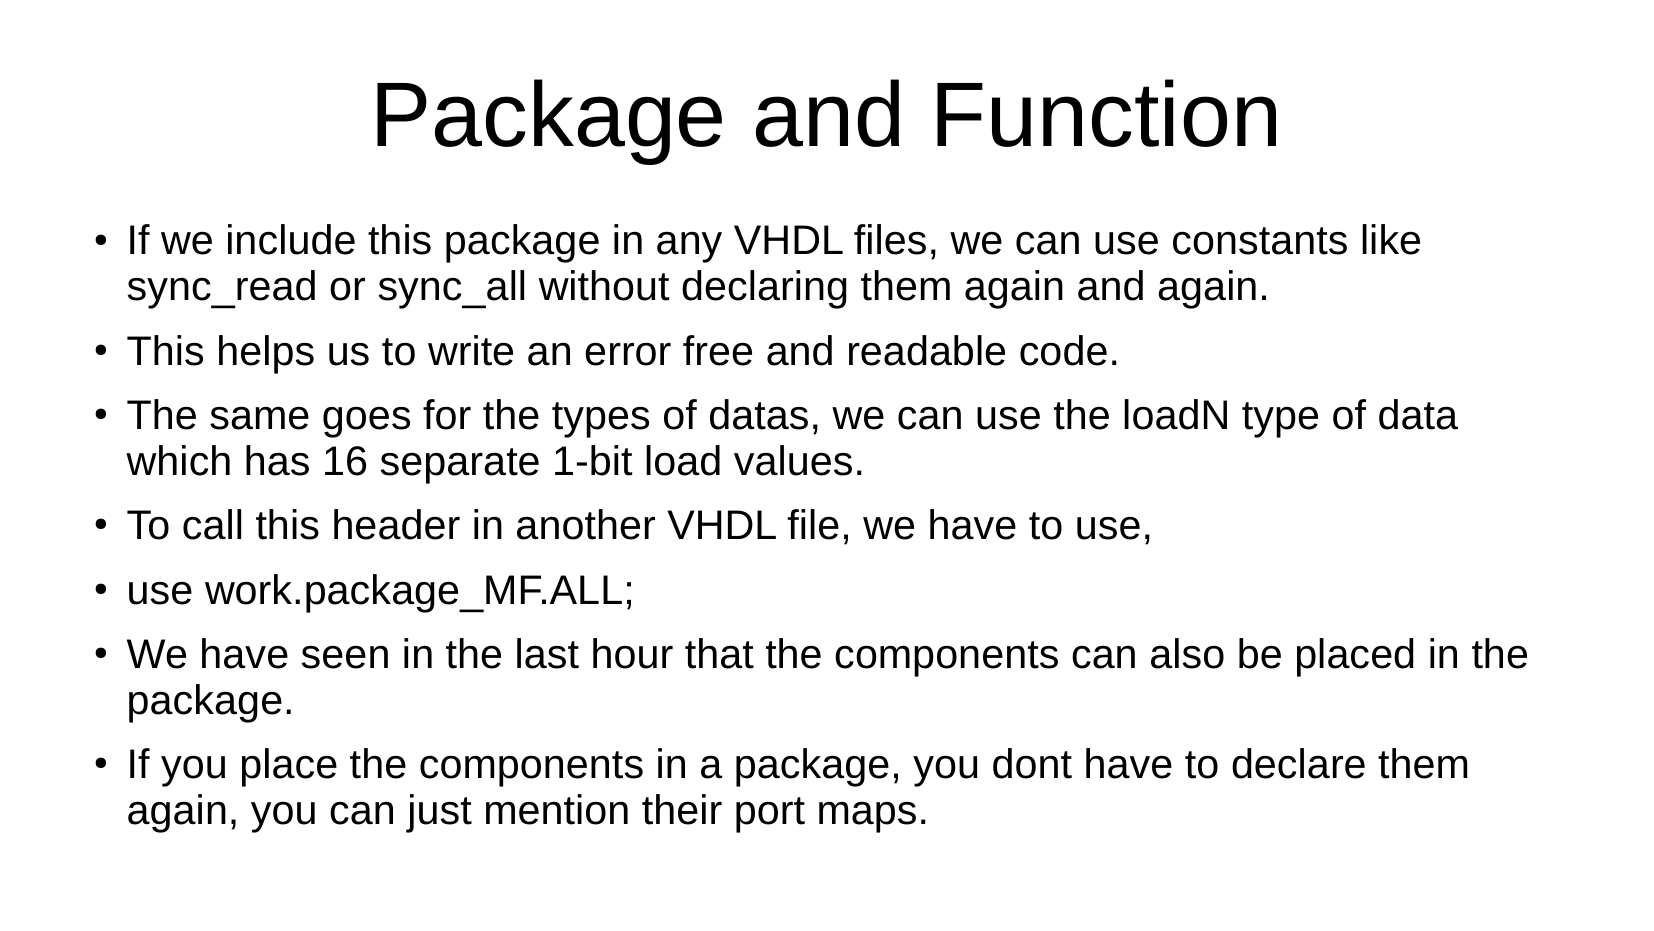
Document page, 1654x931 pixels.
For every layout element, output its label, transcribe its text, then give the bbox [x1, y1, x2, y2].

title Package and Function [82, 37, 1571, 193]
list If we include this package in any VHDL files, we can use constants like sync_read or sync_all without declaring them again and again. This helps us to write an error free and readable code. The same goes for the types of datas, we can use the loadN type of data which has 16 separate 1-bit load values. To call this header in another VHDL file, we have to use, use work.package_MF.ALL; We have seen in the last hour that the components can also be placed in the package. If you place the components in a package, you dont have to declare them again, you can just mention their port maps. [82, 217, 1571, 841]
